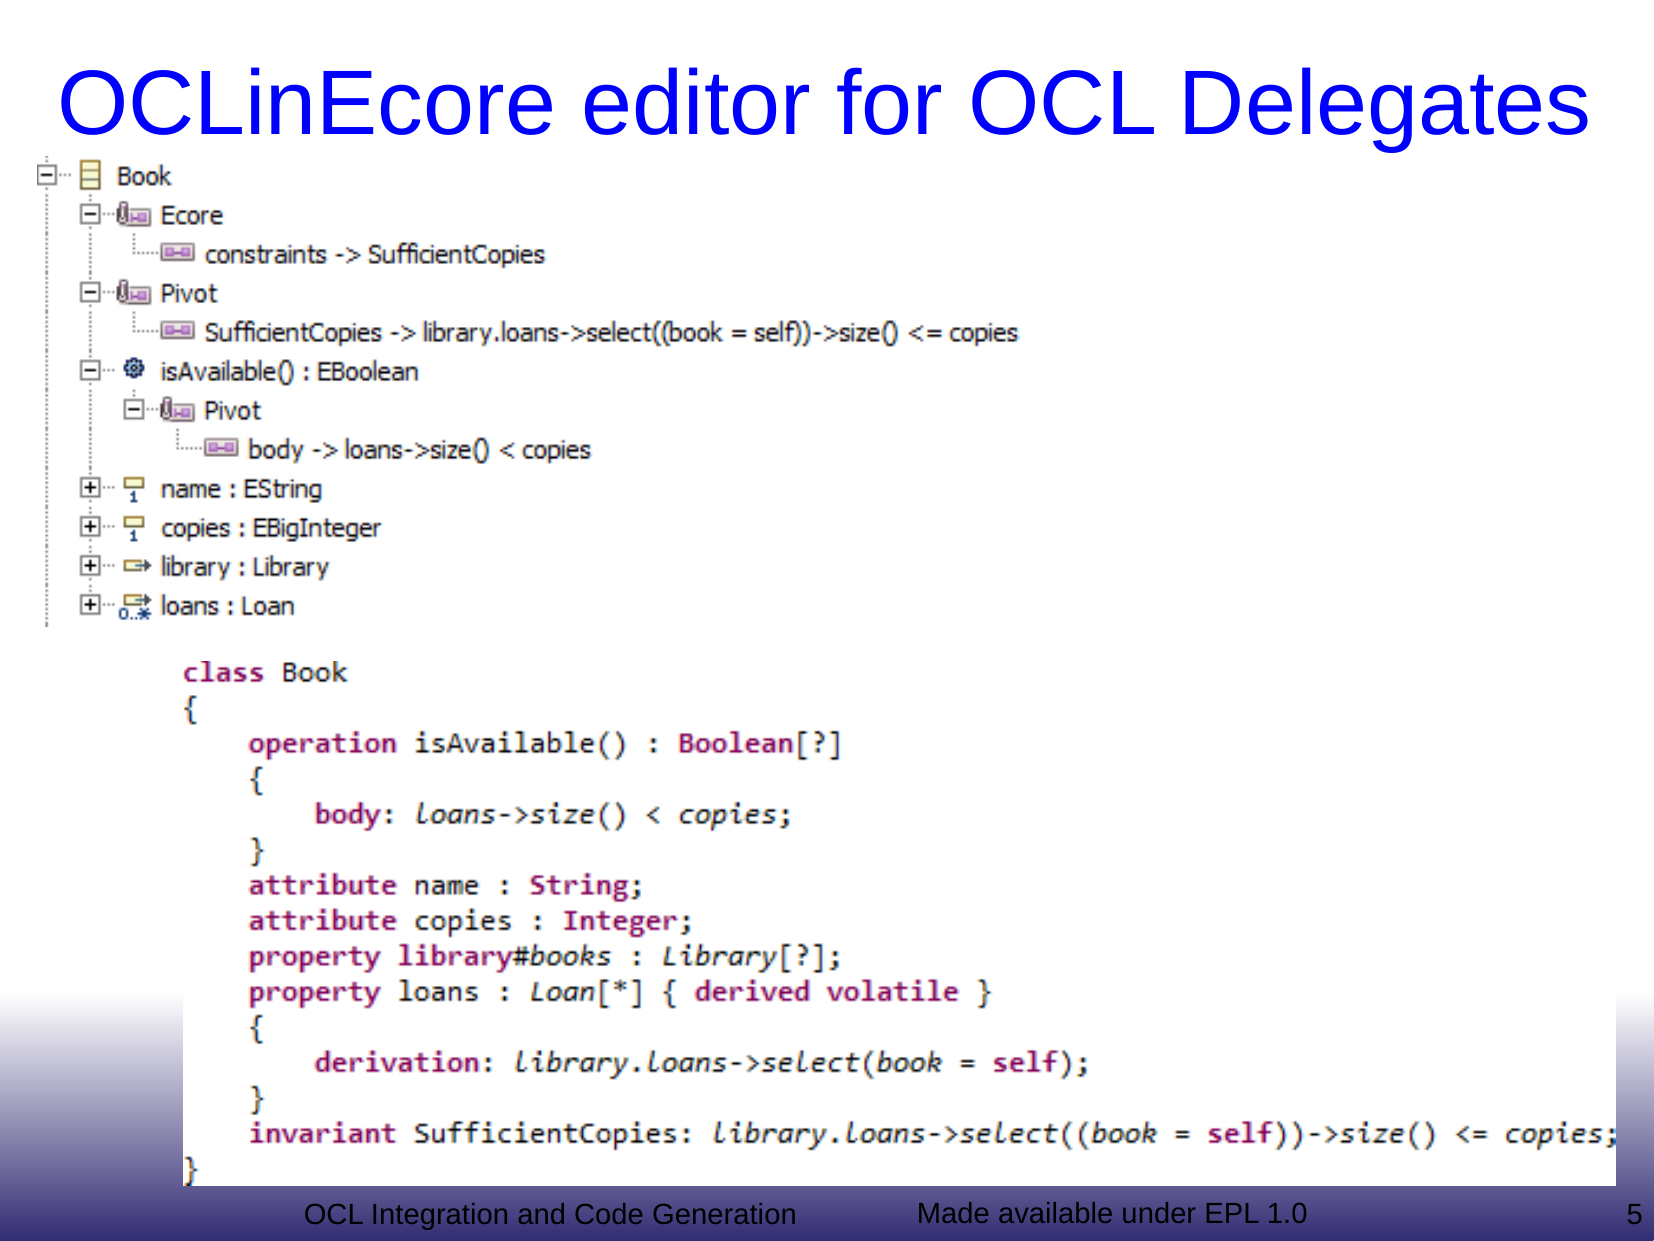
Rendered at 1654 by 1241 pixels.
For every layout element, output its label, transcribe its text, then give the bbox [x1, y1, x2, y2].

picture [183, 661, 1616, 1186]
picture [37, 156, 1020, 627]
title OCLinEcore editor for OCL Delegates [17, 49, 1633, 157]
